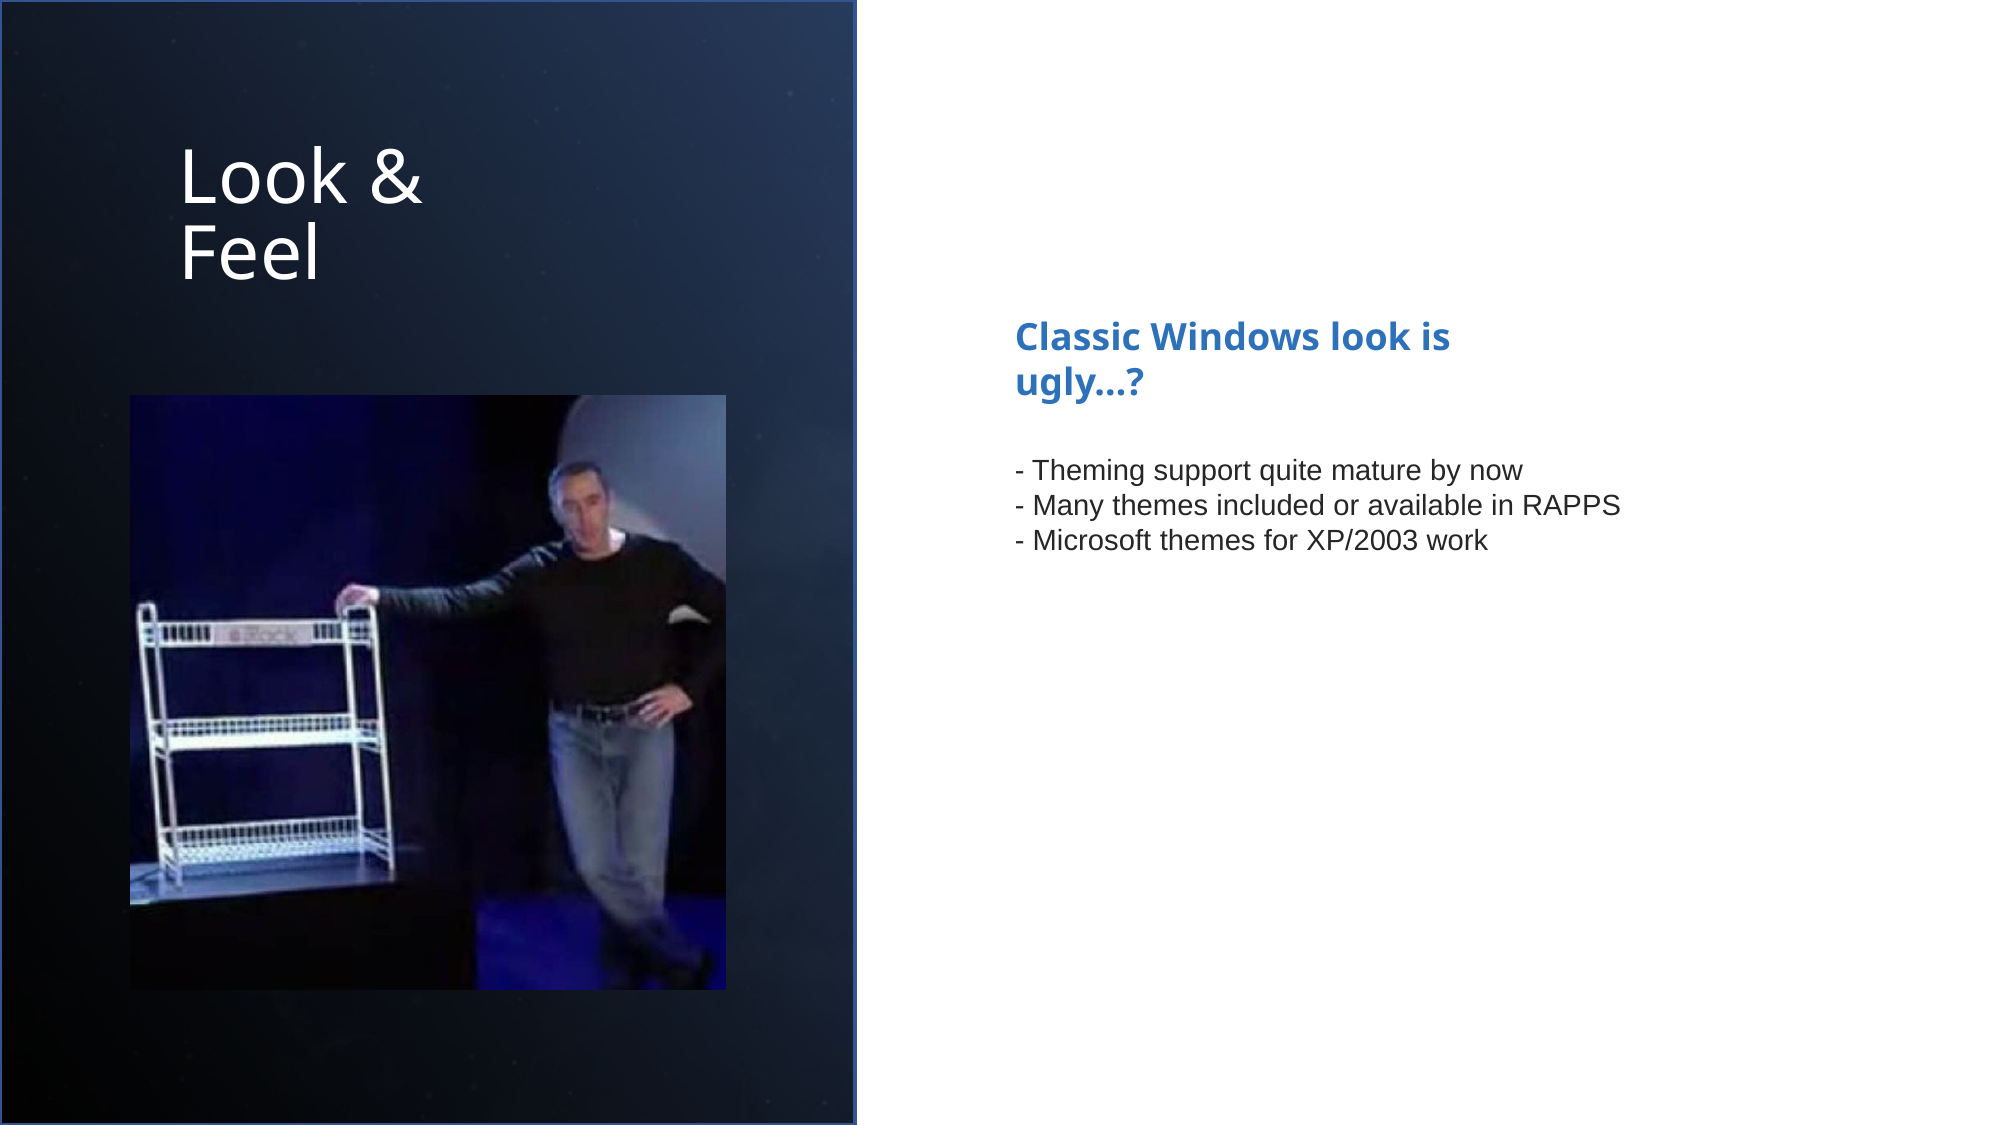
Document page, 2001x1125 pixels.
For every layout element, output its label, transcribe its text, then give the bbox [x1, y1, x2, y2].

text_box Classic Windows look is ugly…? [999, 305, 1506, 411]
text_box [0, 0, 856, 1125]
picture [130, 395, 726, 990]
text_box - Theming support quite mature by now - Many themes included or available in RAPPS - Microsoft themes for XP/2003 work [999, 444, 1913, 564]
text_box Look & Feel [164, 134, 585, 303]
